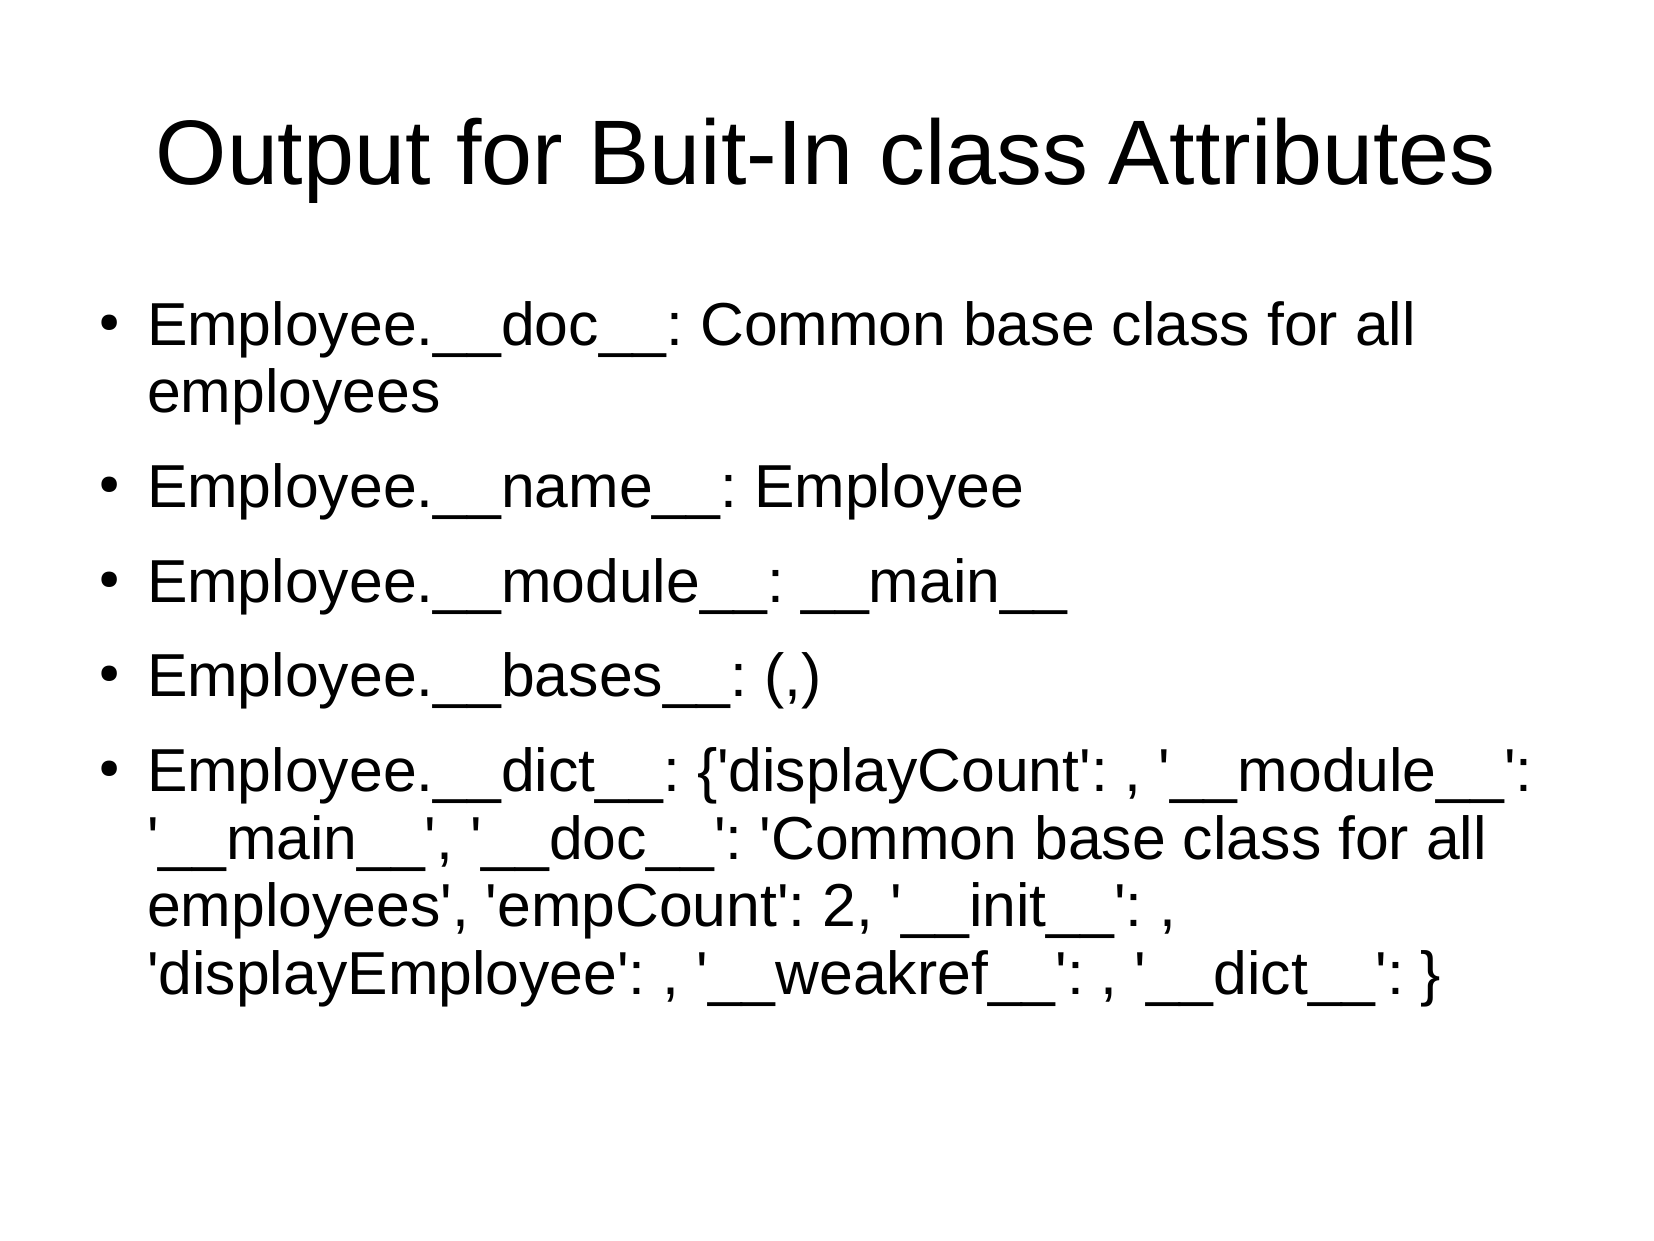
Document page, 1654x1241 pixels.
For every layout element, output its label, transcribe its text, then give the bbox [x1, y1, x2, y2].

title Output for Buit-In class Attributes [82, 49, 1571, 257]
list Employee.__doc__: Common base class for all employees Employee.__name__: Employee Employee.__module__: __main__ Employee.__bases__: (,) Employee.__dict__: {'displayCount': , '__module__': '__main__', '__doc__': 'Common base class for all employees', 'empCount': 2, '__init__': , 'displayEmployee': , '__weakref__': , '__dict__': } [82, 290, 1571, 1010]
